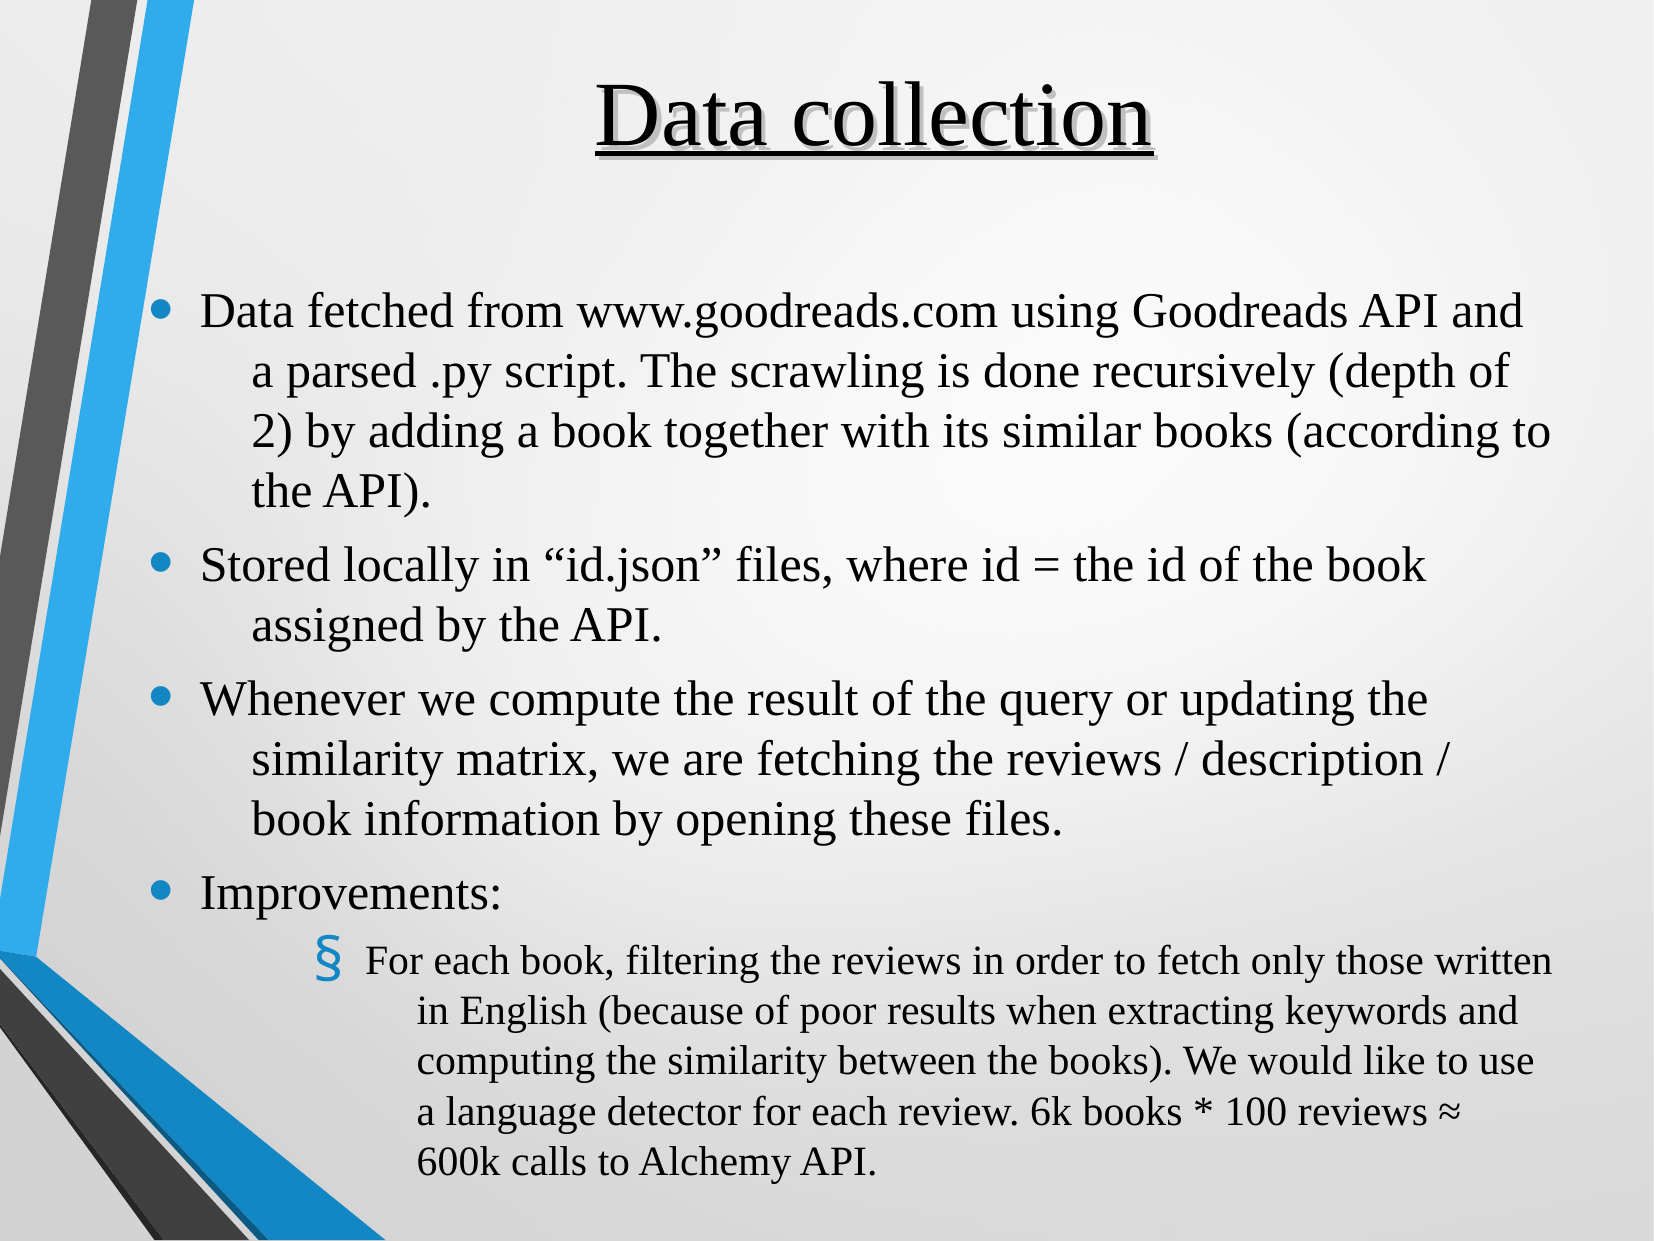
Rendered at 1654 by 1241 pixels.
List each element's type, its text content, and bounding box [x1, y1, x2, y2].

list Data fetched from www.goodreads.com using Goodreads API and a parsed .py script. The scrawling is done recursively (depth of 2) by adding a book together with its similar books (according to the API). Stored locally in “id.json” files, where id = the id of the book assigned by the API. Whenever we compute the result of the query or updating the similarity matrix, we are fetching the reviews / description / book information by opening these files. Improvements: For each book, filtering the reviews in order to fetch only those written in English (because of poor results when extracting keywords and computing the similarity between the books). We would like to use a language detector for each review. 6k books * 100 reviews ≈ 600k calls to Alchemy API. [133, 256, 1571, 1205]
title Data collection [177, 22, 1571, 197]
